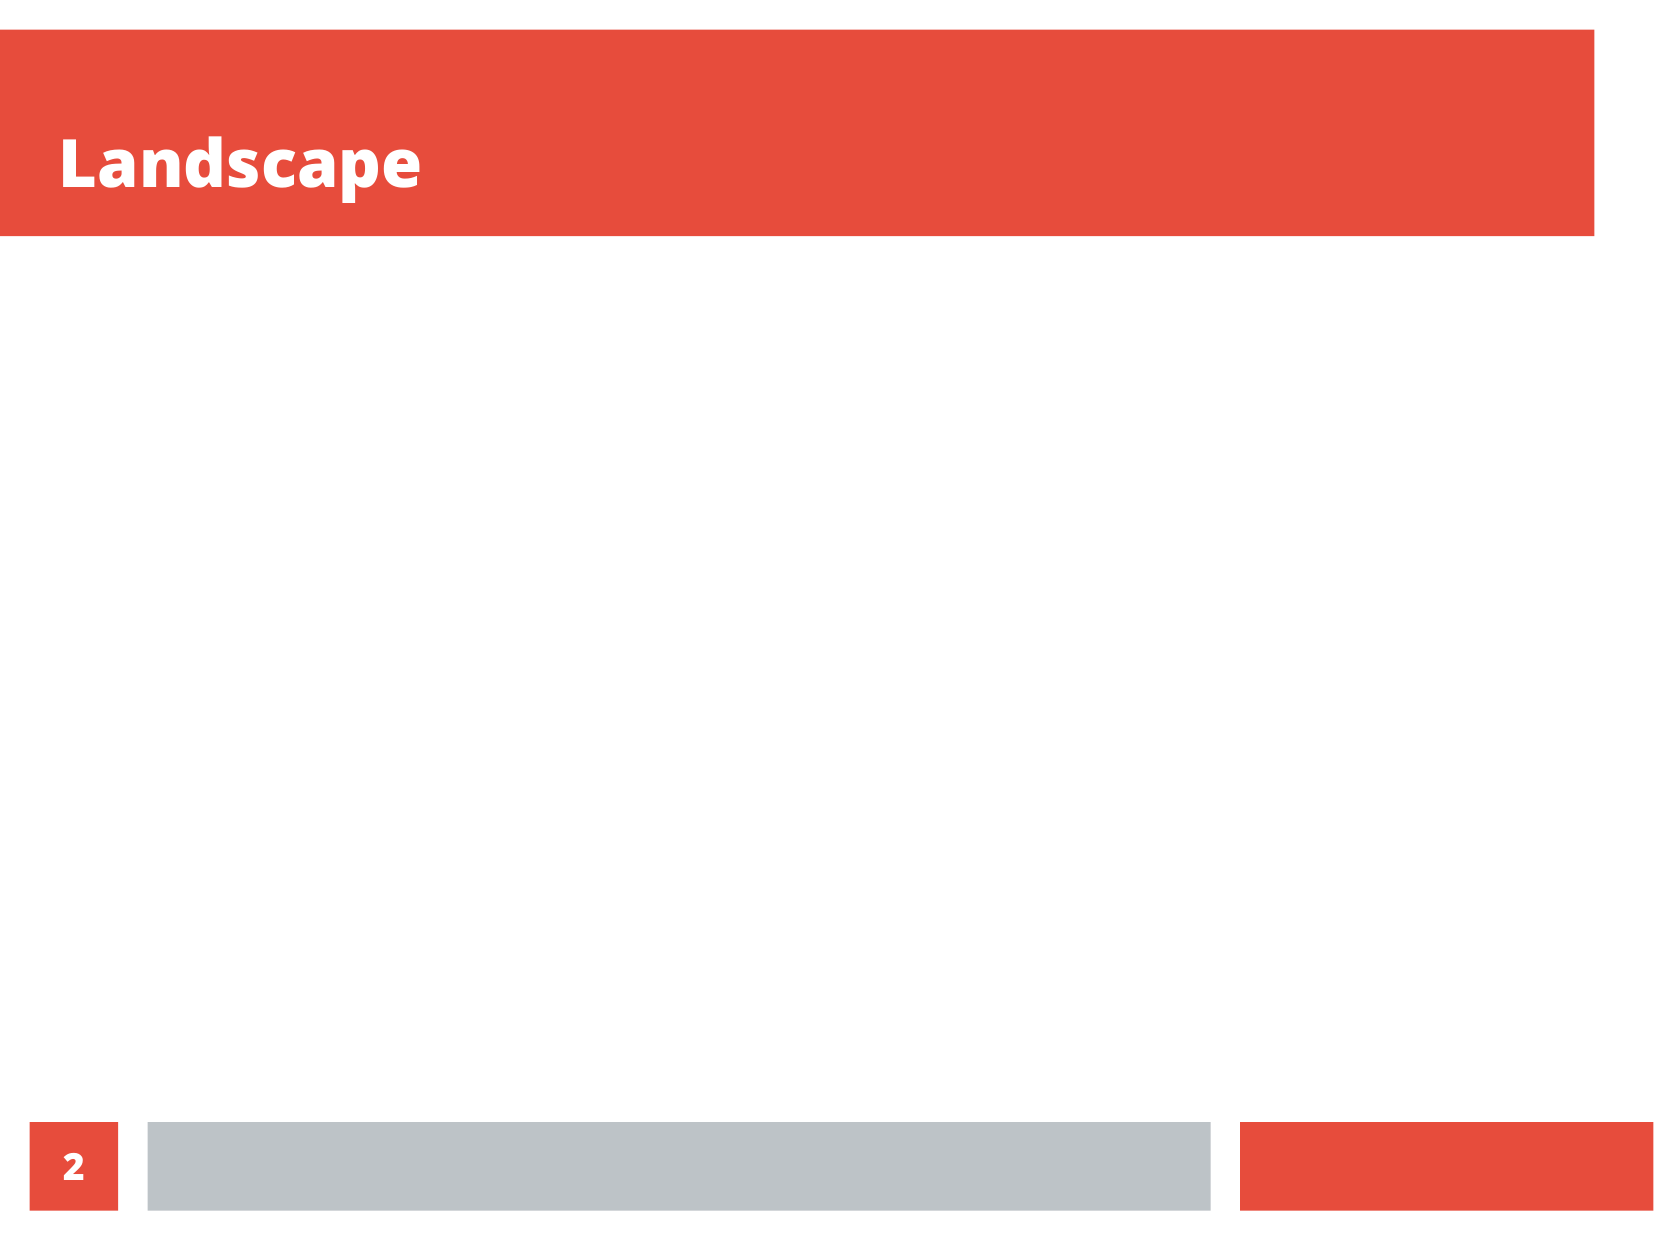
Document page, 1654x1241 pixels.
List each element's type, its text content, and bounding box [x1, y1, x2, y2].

title Landscape [59, 59, 1595, 207]
